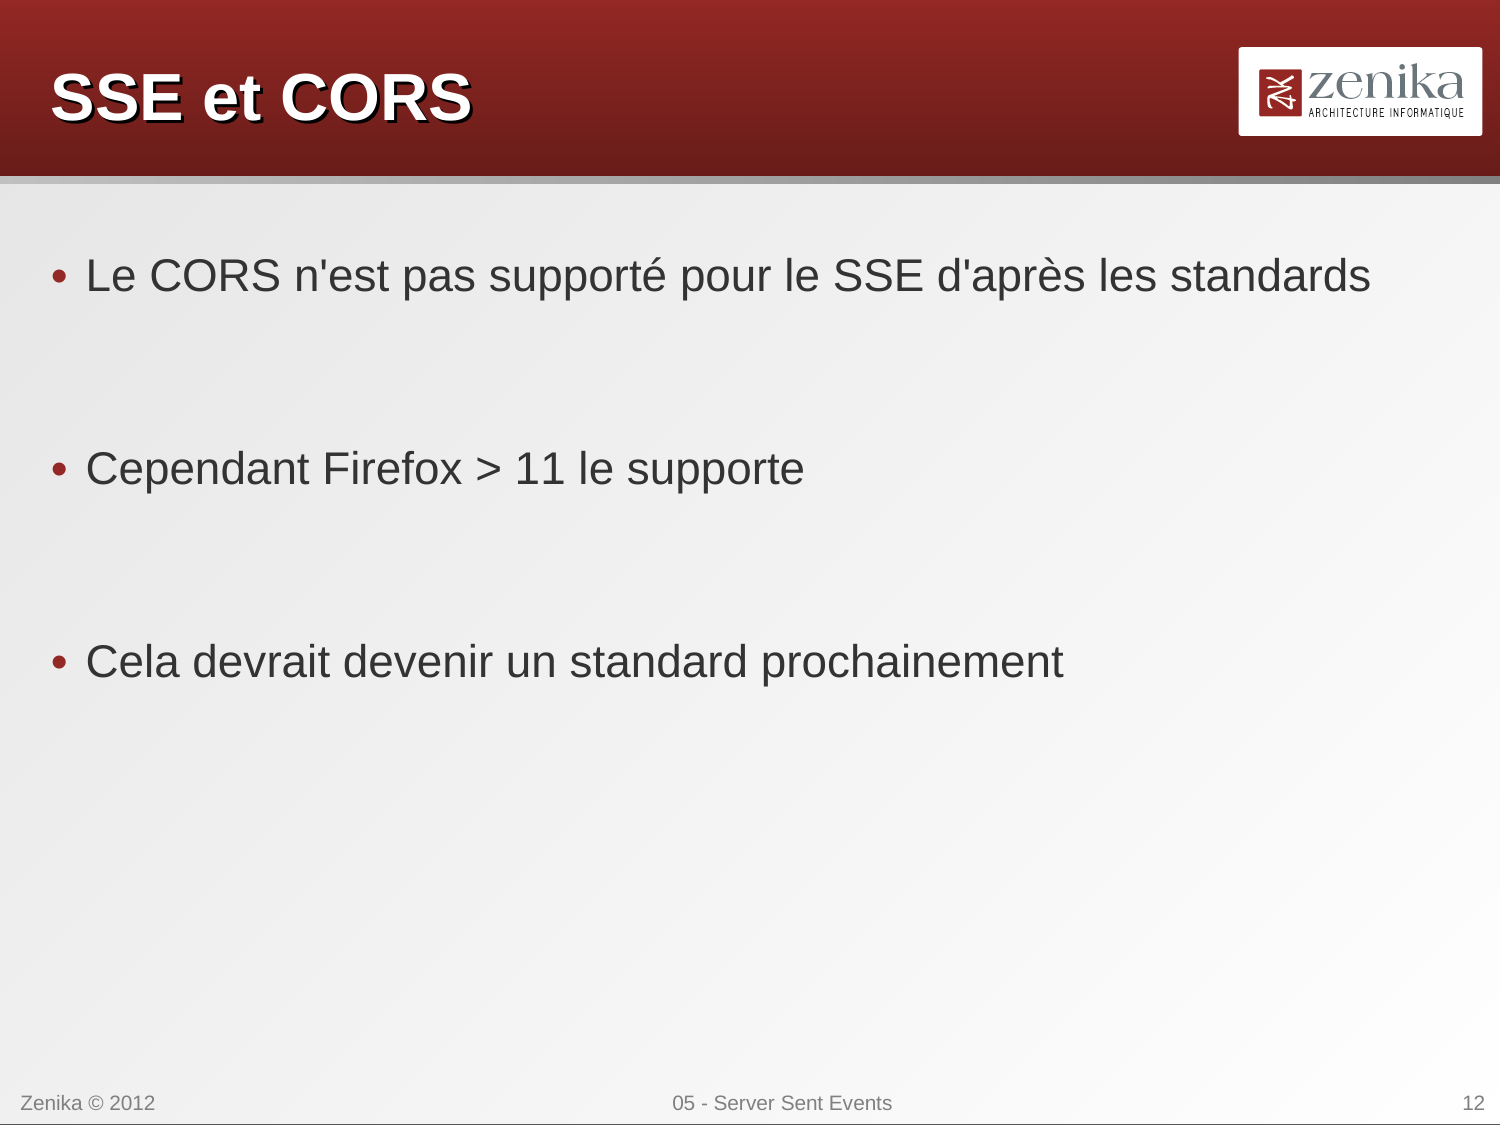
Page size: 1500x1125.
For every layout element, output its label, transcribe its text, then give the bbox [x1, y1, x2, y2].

title SSE et CORS [50, 15, 1206, 180]
list Le CORS n'est pas supporté pour le SSE d'après les standards Cependant Firefox > 11 le supporte Cela devrait devenir un standard prochainement [50, 249, 1435, 1079]
picture [1257, 58, 1464, 125]
